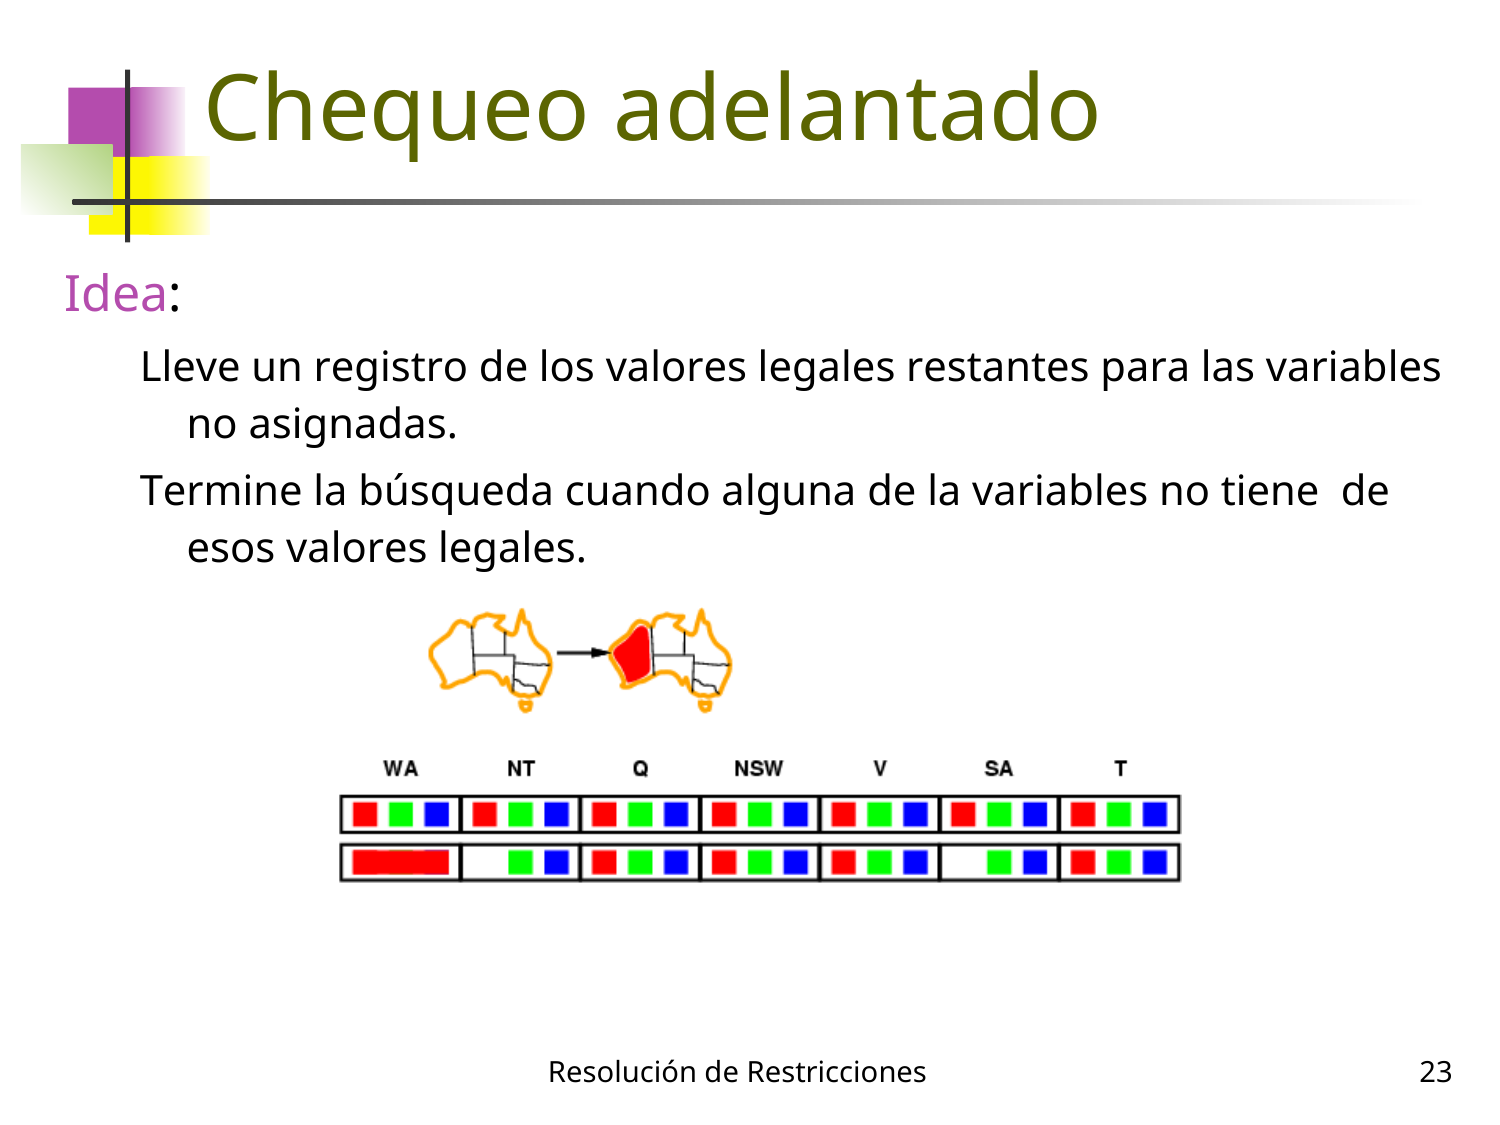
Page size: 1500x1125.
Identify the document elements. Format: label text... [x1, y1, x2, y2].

list Idea: Lleve un registro de los valores legales restantes para las variables no asignadas. Termine la búsqueda cuando alguna de la variables no tiene de esos valores legales. [50, 249, 1469, 1007]
picture [338, 607, 1182, 886]
title Chequeo adelantado [188, 35, 1468, 175]
